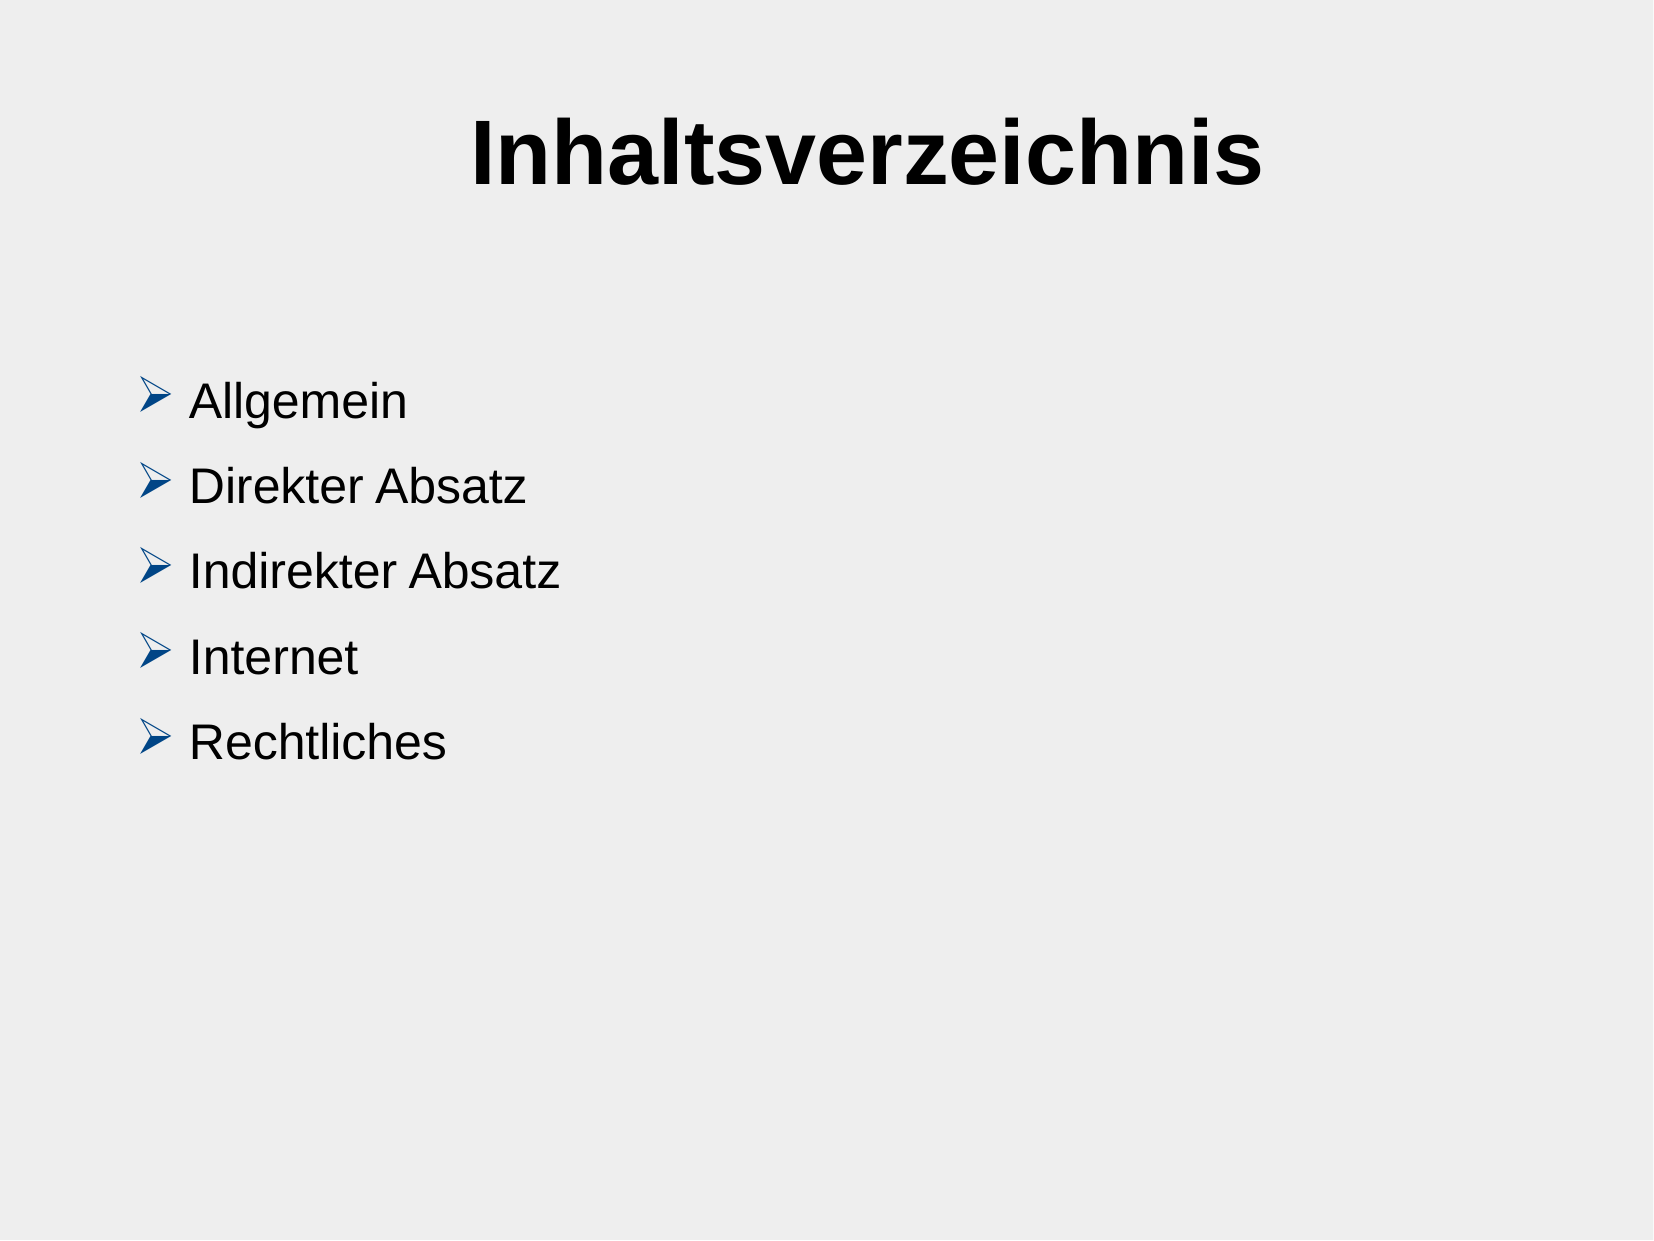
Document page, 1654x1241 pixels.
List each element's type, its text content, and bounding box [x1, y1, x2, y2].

list Allgemein Direkter Absatz Indirekter Absatz Internet Rechtliches [118, 373, 1625, 1093]
title Inhaltsverzeichnis [124, 49, 1613, 257]
